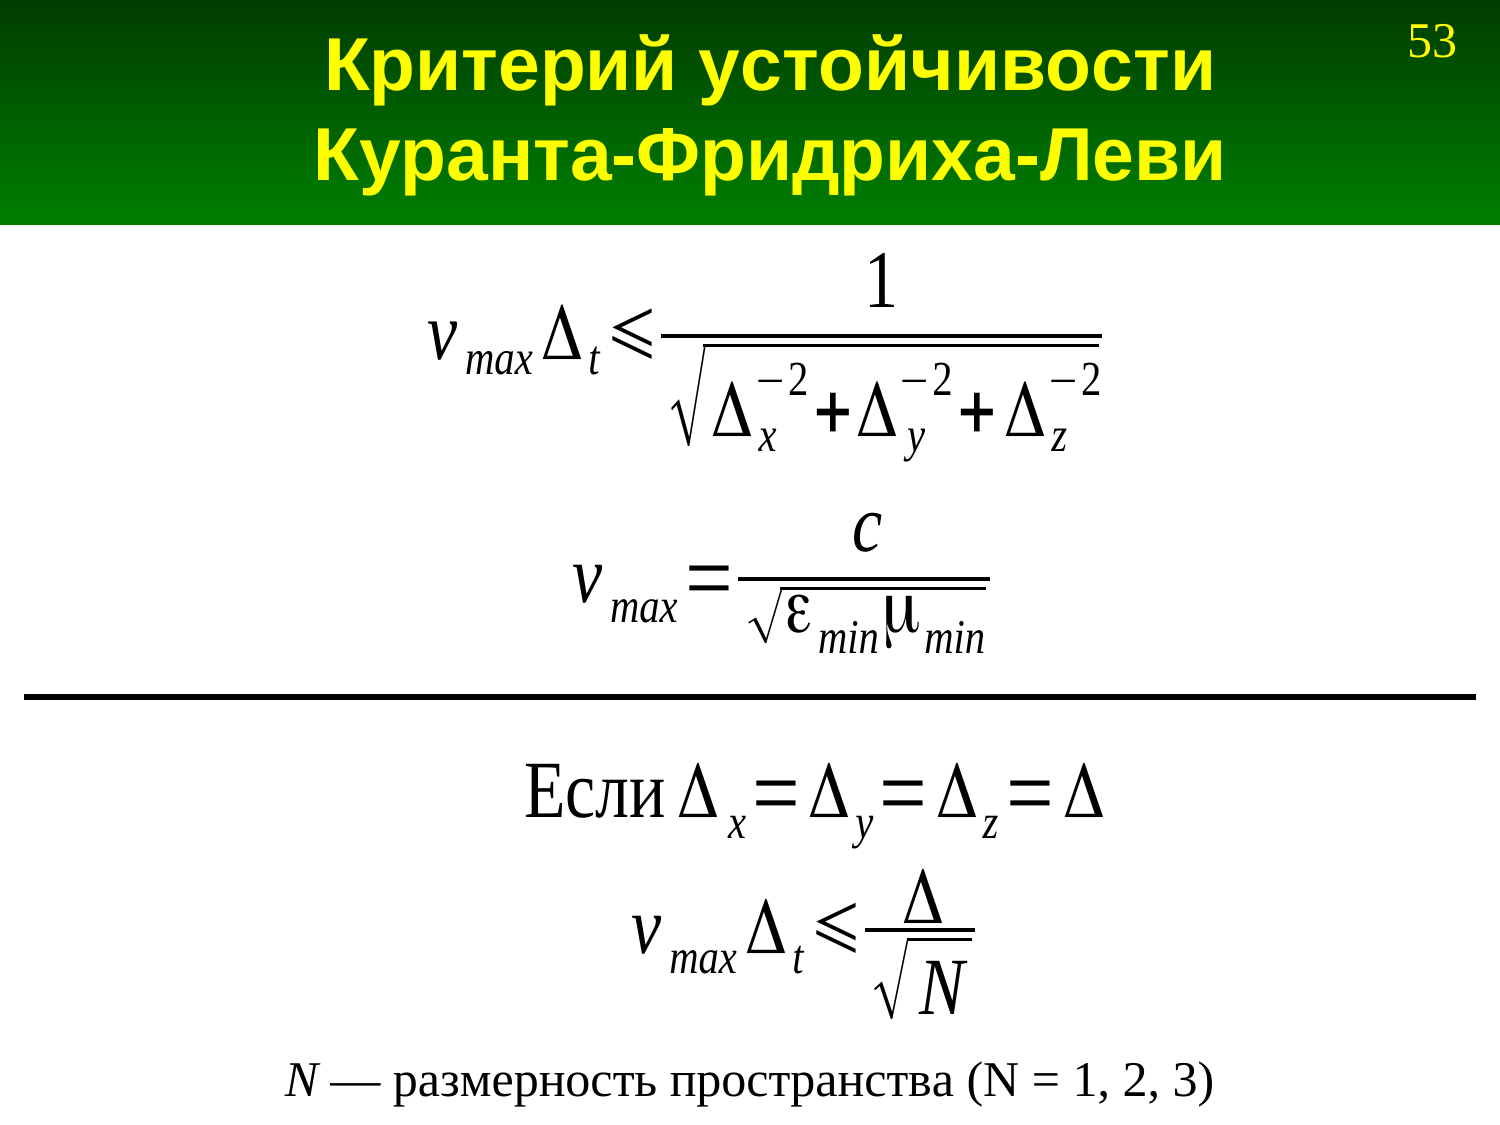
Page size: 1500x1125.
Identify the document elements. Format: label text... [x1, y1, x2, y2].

chart [614, 862, 997, 1034]
chart [410, 236, 1124, 464]
chart [555, 480, 1011, 662]
chart [507, 746, 1123, 851]
text_box N — размерность пространства (N = 1, 2, 3) [269, 1039, 1231, 1115]
title Критерий устойчивости Куранта-Фридриха-Леви [100, 7, 1441, 204]
